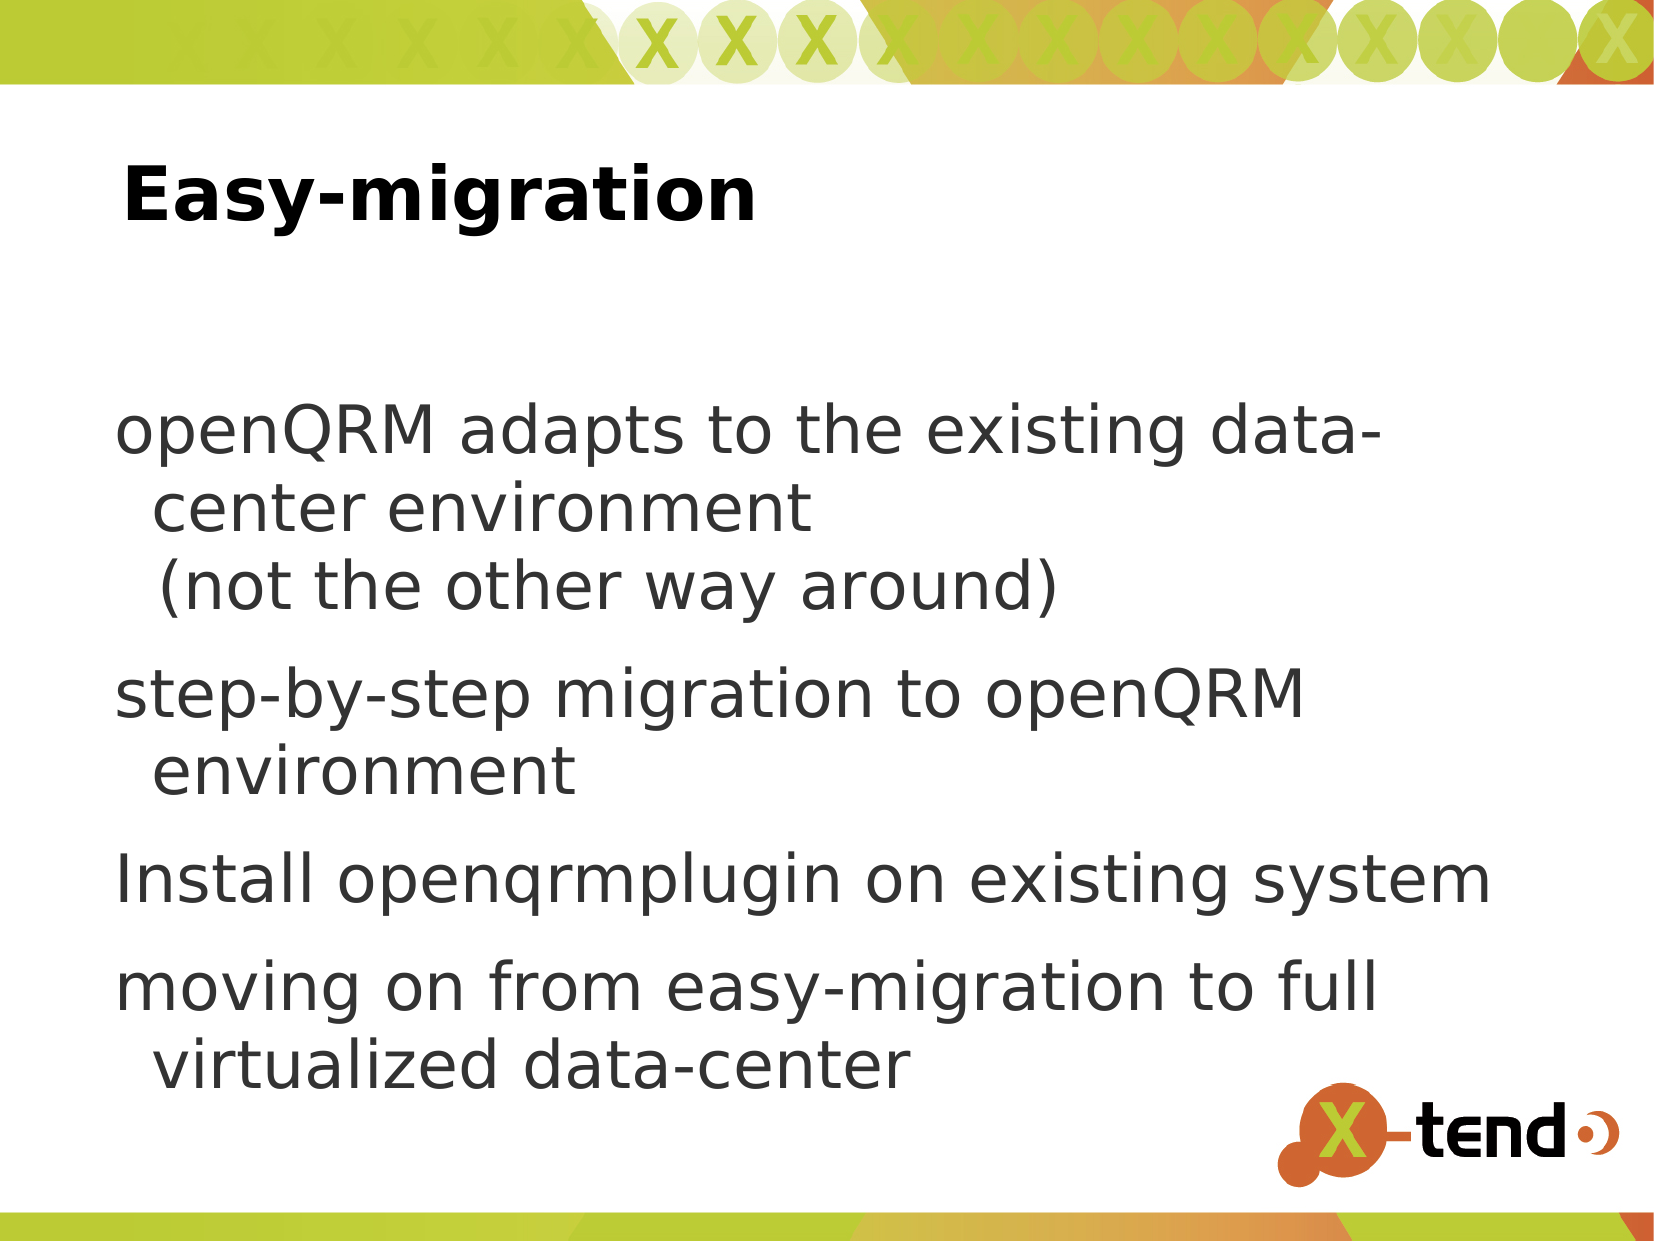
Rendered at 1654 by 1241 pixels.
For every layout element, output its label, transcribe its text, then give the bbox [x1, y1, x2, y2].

text_box openQRM adapts to the existing data-center environment (not the other way around) step-by-step migration to openQRM environment Install openqrmplugin on existing system moving on from easy-migration to full virtualized data-center [113, 391, 1546, 1206]
title Easy-migration [121, 91, 1534, 299]
picture [0, 0, 1654, 1241]
